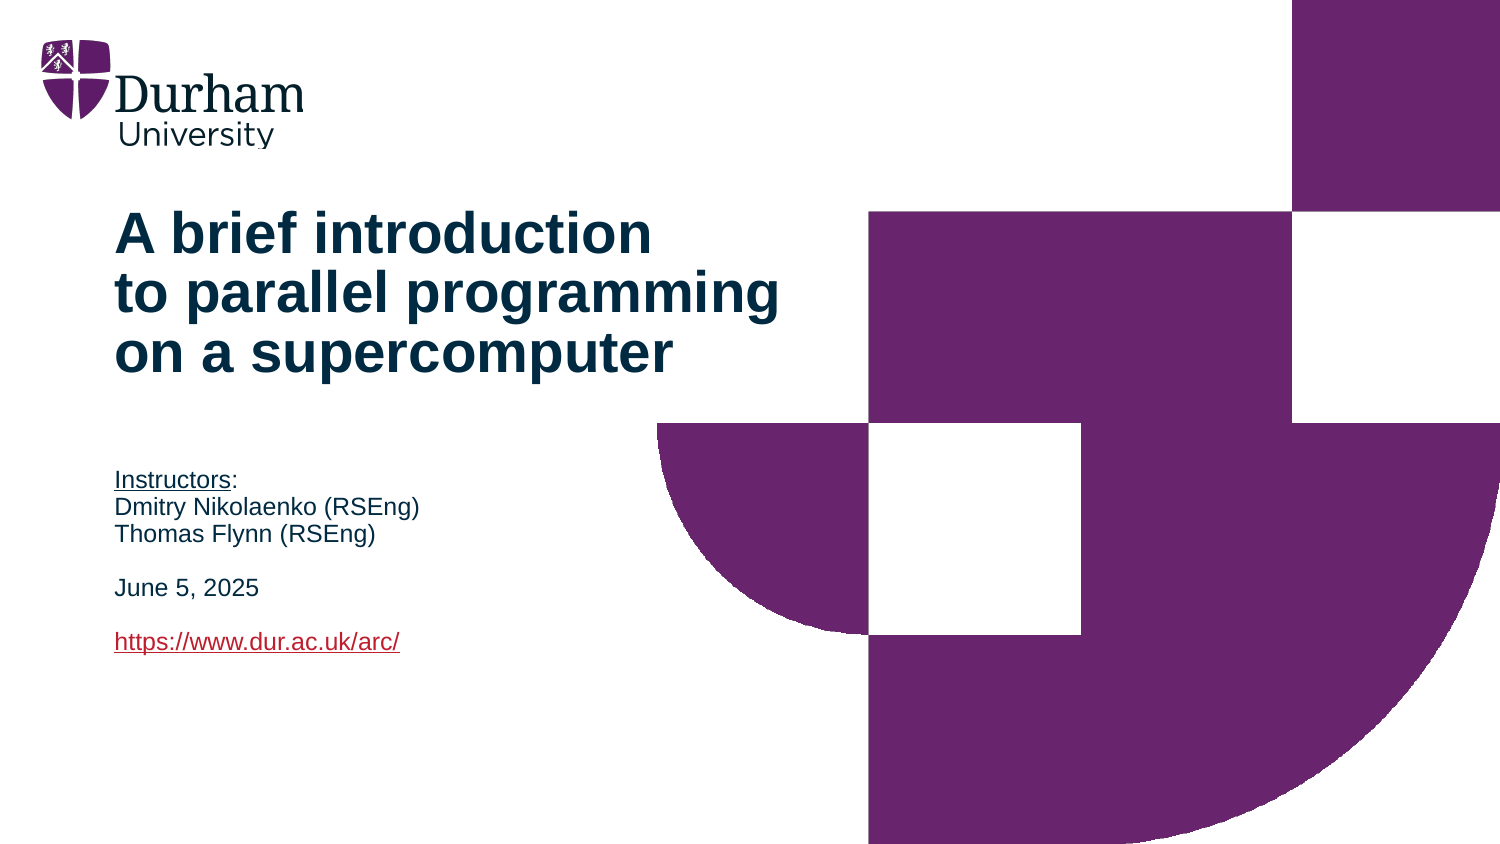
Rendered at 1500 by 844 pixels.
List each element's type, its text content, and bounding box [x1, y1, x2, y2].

picture [41, 40, 303, 149]
picture [656, 0, 1500, 844]
title A brief introduction to parallel programming on a supercomputer [114, 205, 808, 387]
subtitle Instructors: Dmitry Nikolaenko (RSEng) Thomas Flynn (RSEng) June 5, 2025 https://www.dur.ac.uk/arc/ [114, 467, 804, 637]
